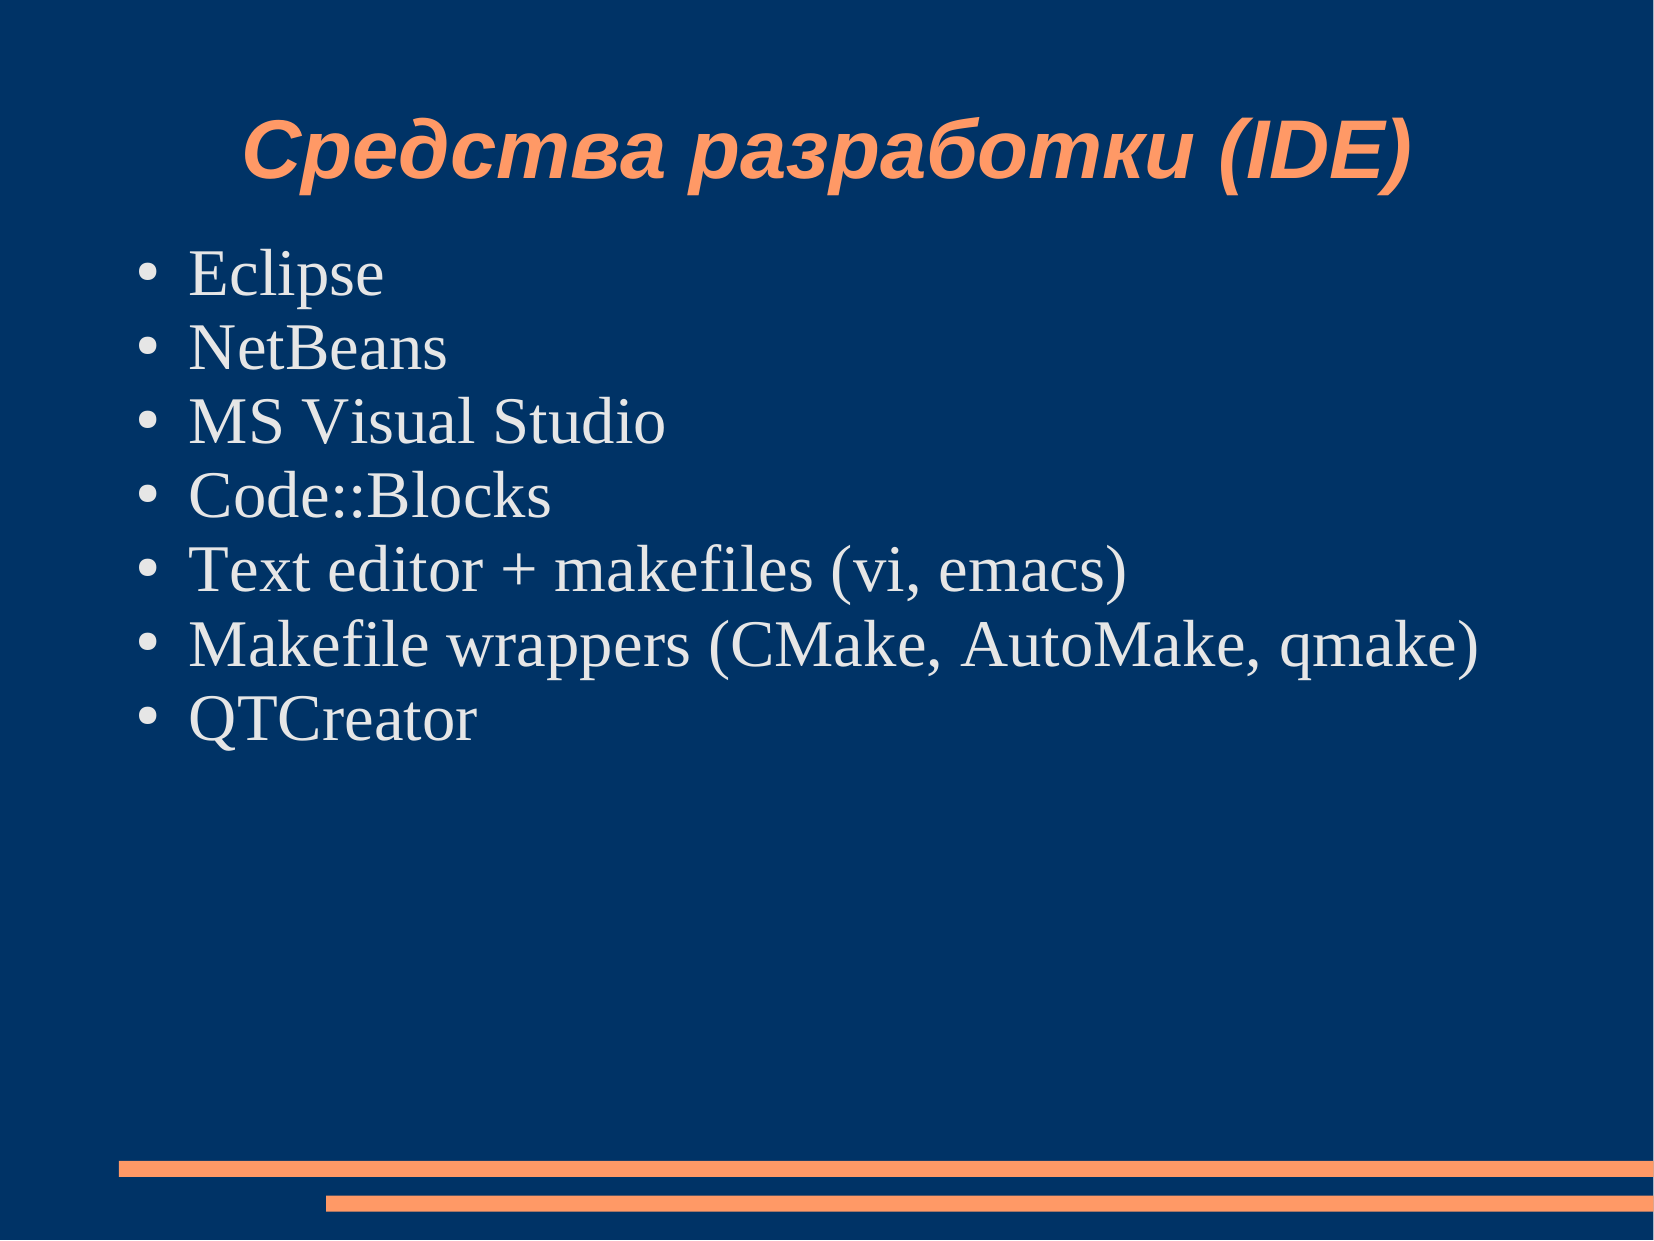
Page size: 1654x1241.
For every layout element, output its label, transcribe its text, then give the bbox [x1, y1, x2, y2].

title Средства разработки (IDE) [121, 46, 1534, 236]
list Eclipse NetBeans MS Visual Studio Code::Blocks Text editor + makefiles (vi, emacs) Makefile wrappers (CMake, AutoMake, qmake) QTCreator [118, 236, 1558, 1047]
